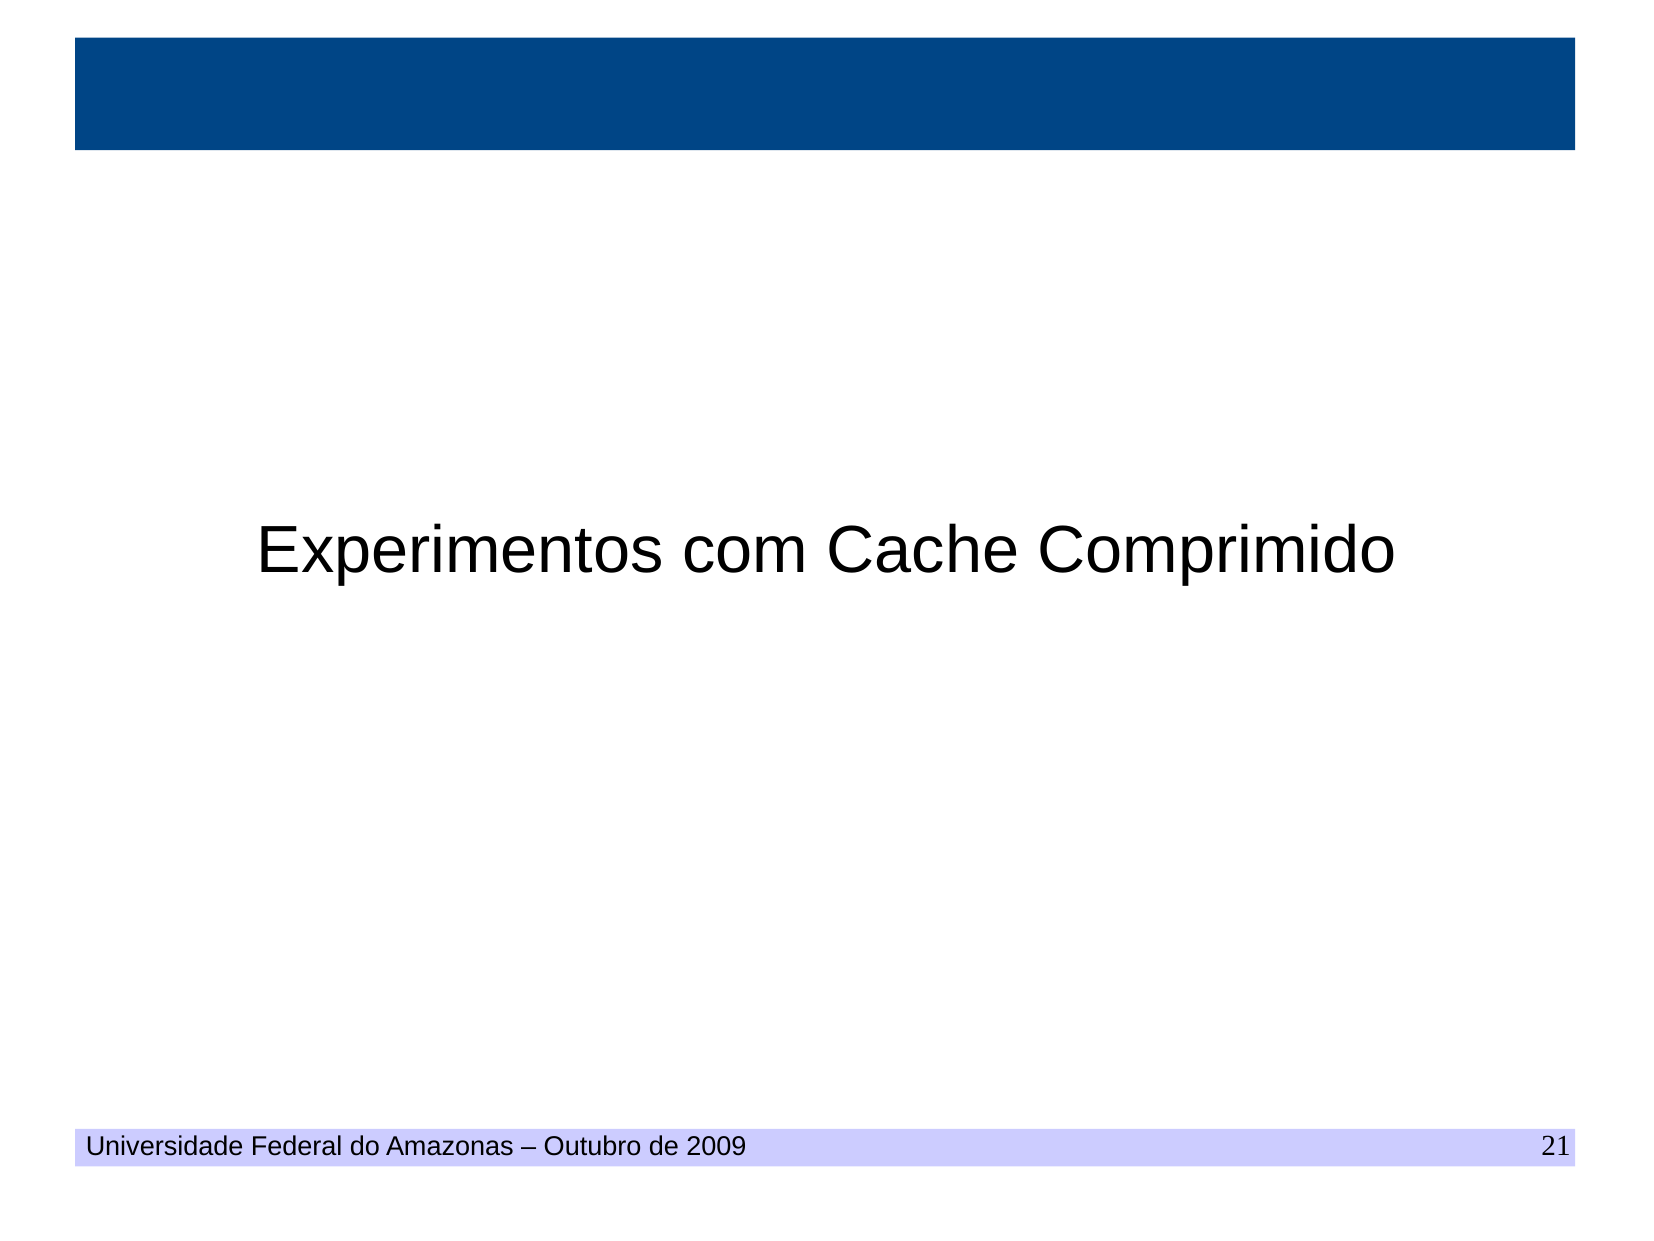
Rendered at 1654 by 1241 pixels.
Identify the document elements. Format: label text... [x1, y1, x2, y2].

subtitle Experimentos com Cache Comprimido [82, 50, 1571, 1049]
